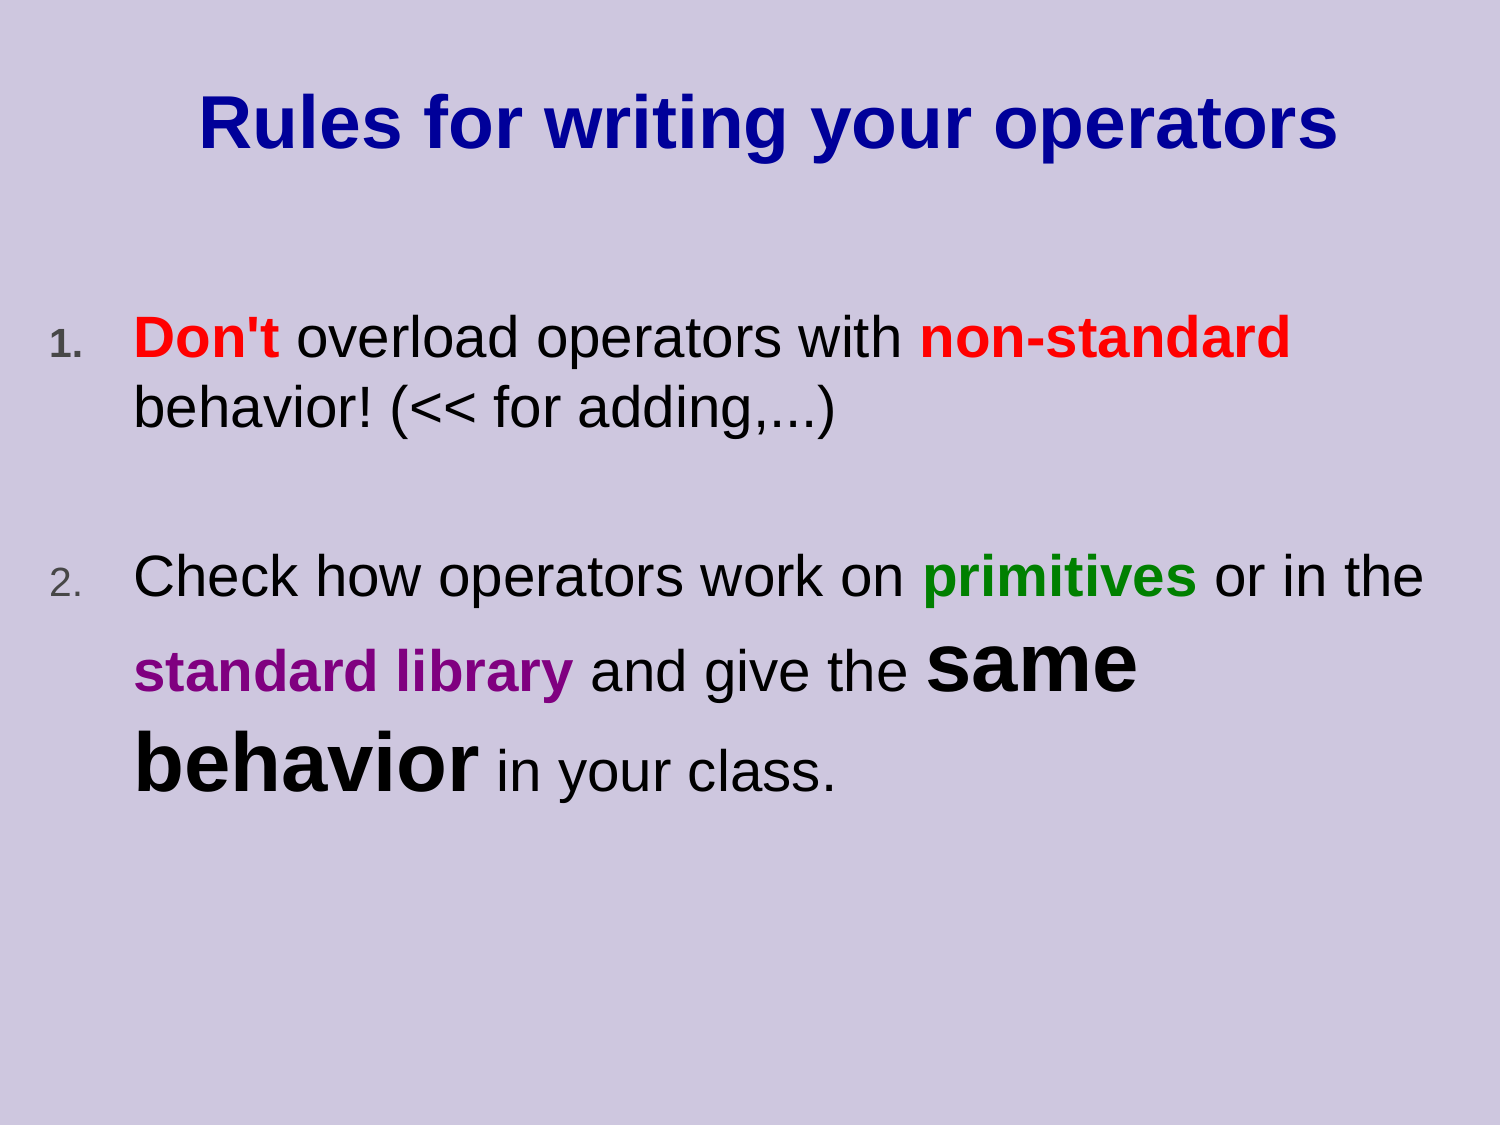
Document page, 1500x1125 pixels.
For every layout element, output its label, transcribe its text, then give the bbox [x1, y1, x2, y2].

title Rules for writing your operators [198, 24, 1468, 213]
list Don't overload operators with non-standard behavior! (<< for adding,...) Check how operators work on primitives or in the standard library and give the same behavior in your class. [49, 215, 1500, 853]
